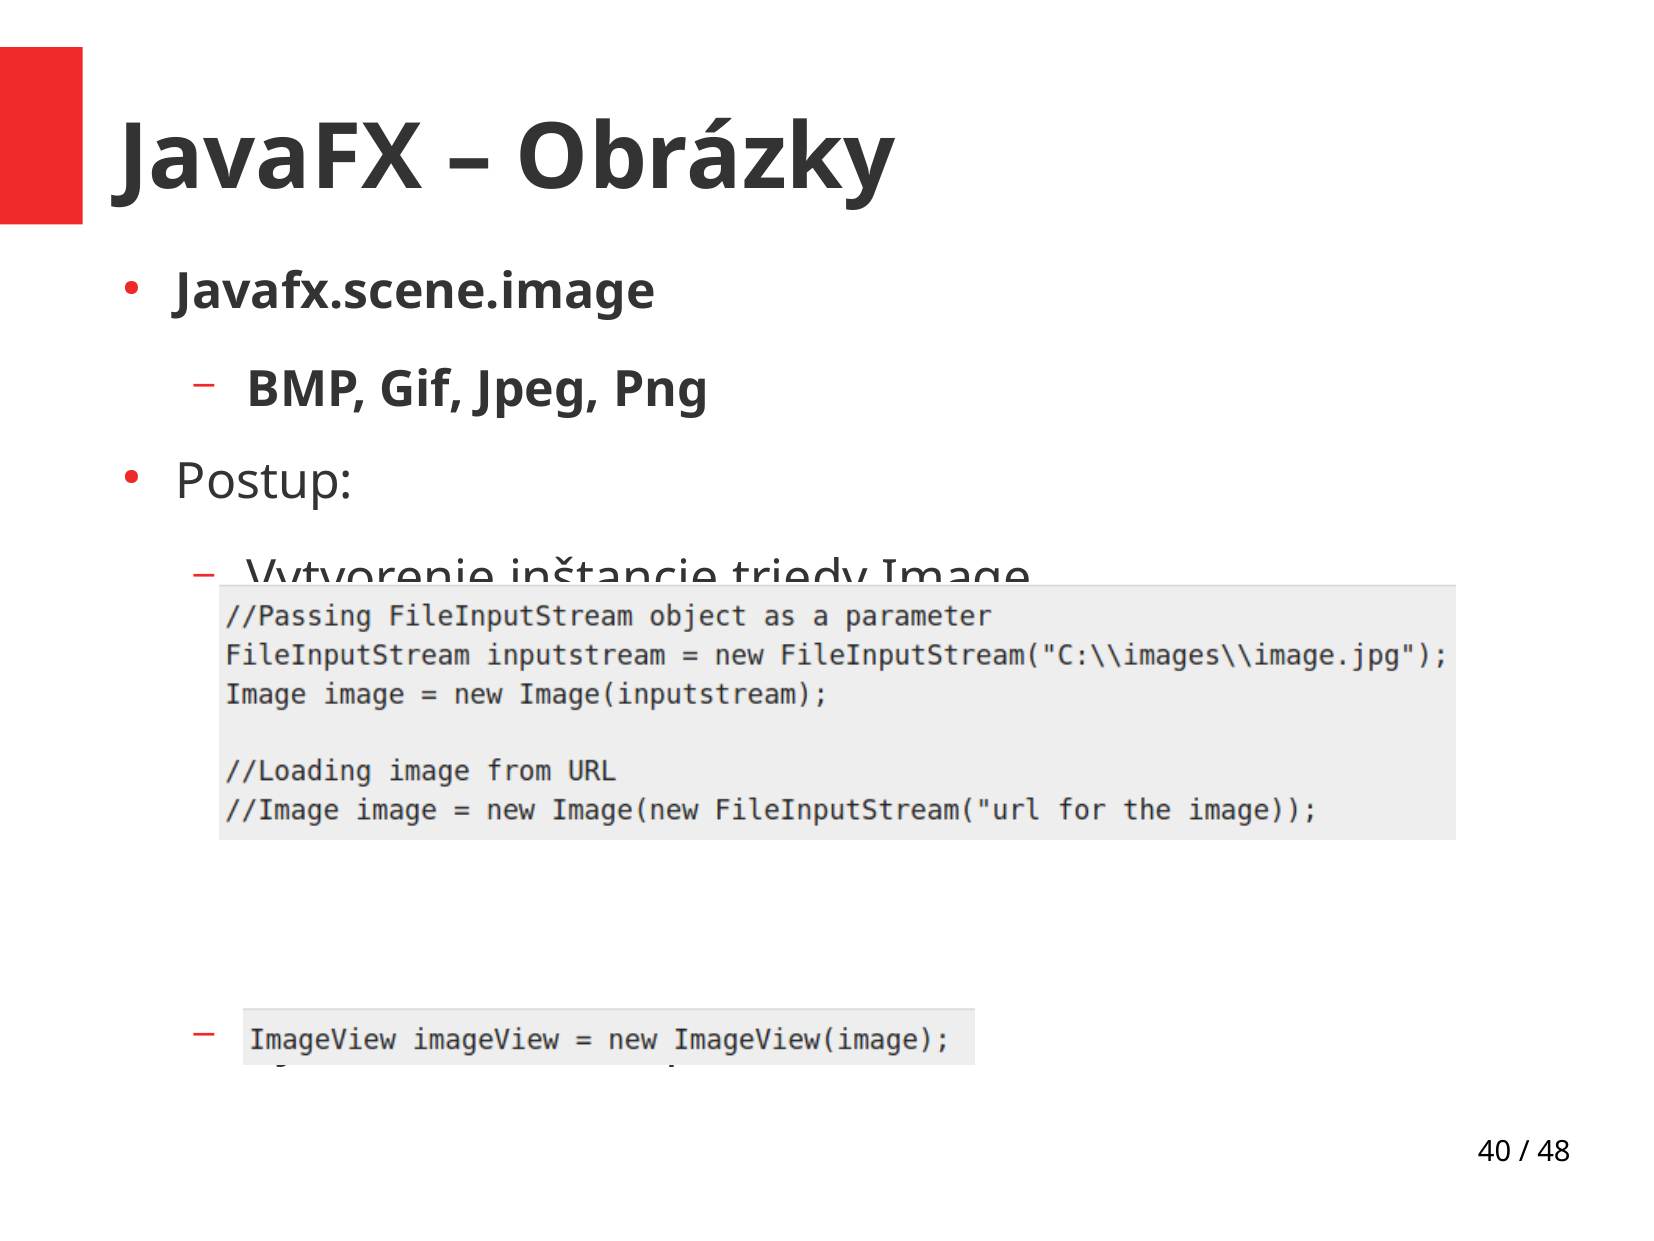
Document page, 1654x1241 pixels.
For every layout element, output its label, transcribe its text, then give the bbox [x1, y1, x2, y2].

picture [219, 582, 1456, 841]
list Javafx.scene.image BMP, Gif, Jpeg, Png Postup: Vytvorenie inštancie triedy Image Vytvorenie „view“ pre obrázok [105, 255, 1523, 975]
picture [243, 1007, 976, 1066]
title JavaFX – Obrázky [118, 49, 1571, 257]
